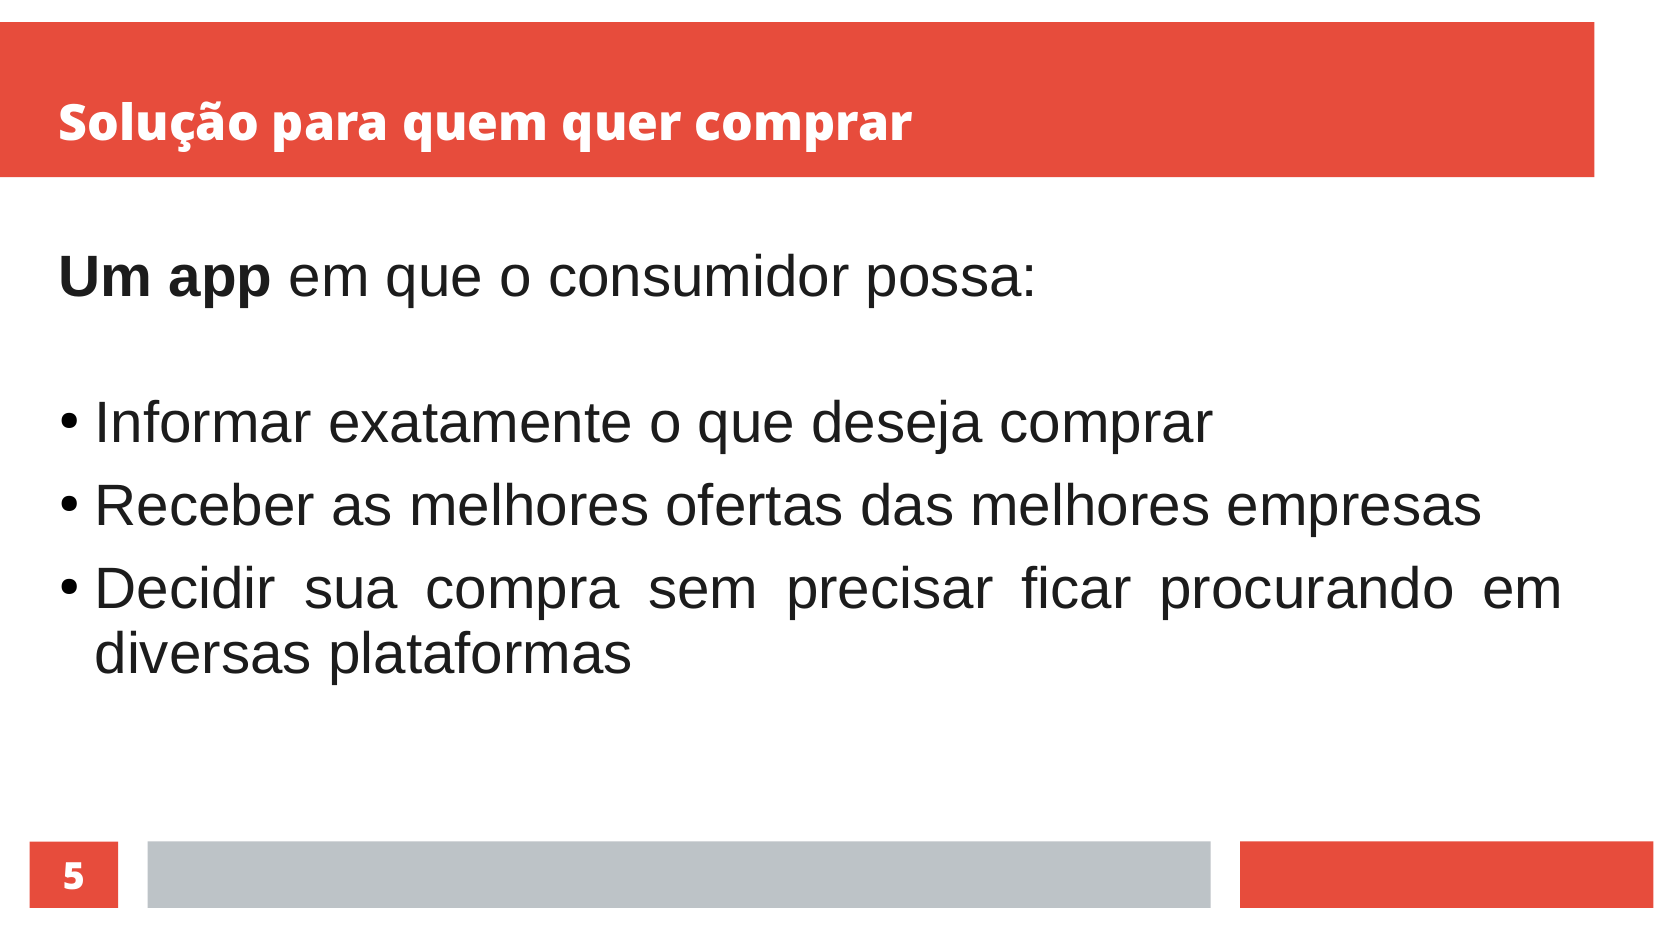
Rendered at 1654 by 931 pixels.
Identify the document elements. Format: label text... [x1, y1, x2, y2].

list Um app em que o consumidor possa: Informar exatamente o que deseja comprar Receber as melhores ofertas das melhores empresas Decidir sua compra sem precisar ficar procurando em diversas plataformas [59, 243, 1565, 820]
title Solução para quem quer comprar [59, 44, 1595, 156]
